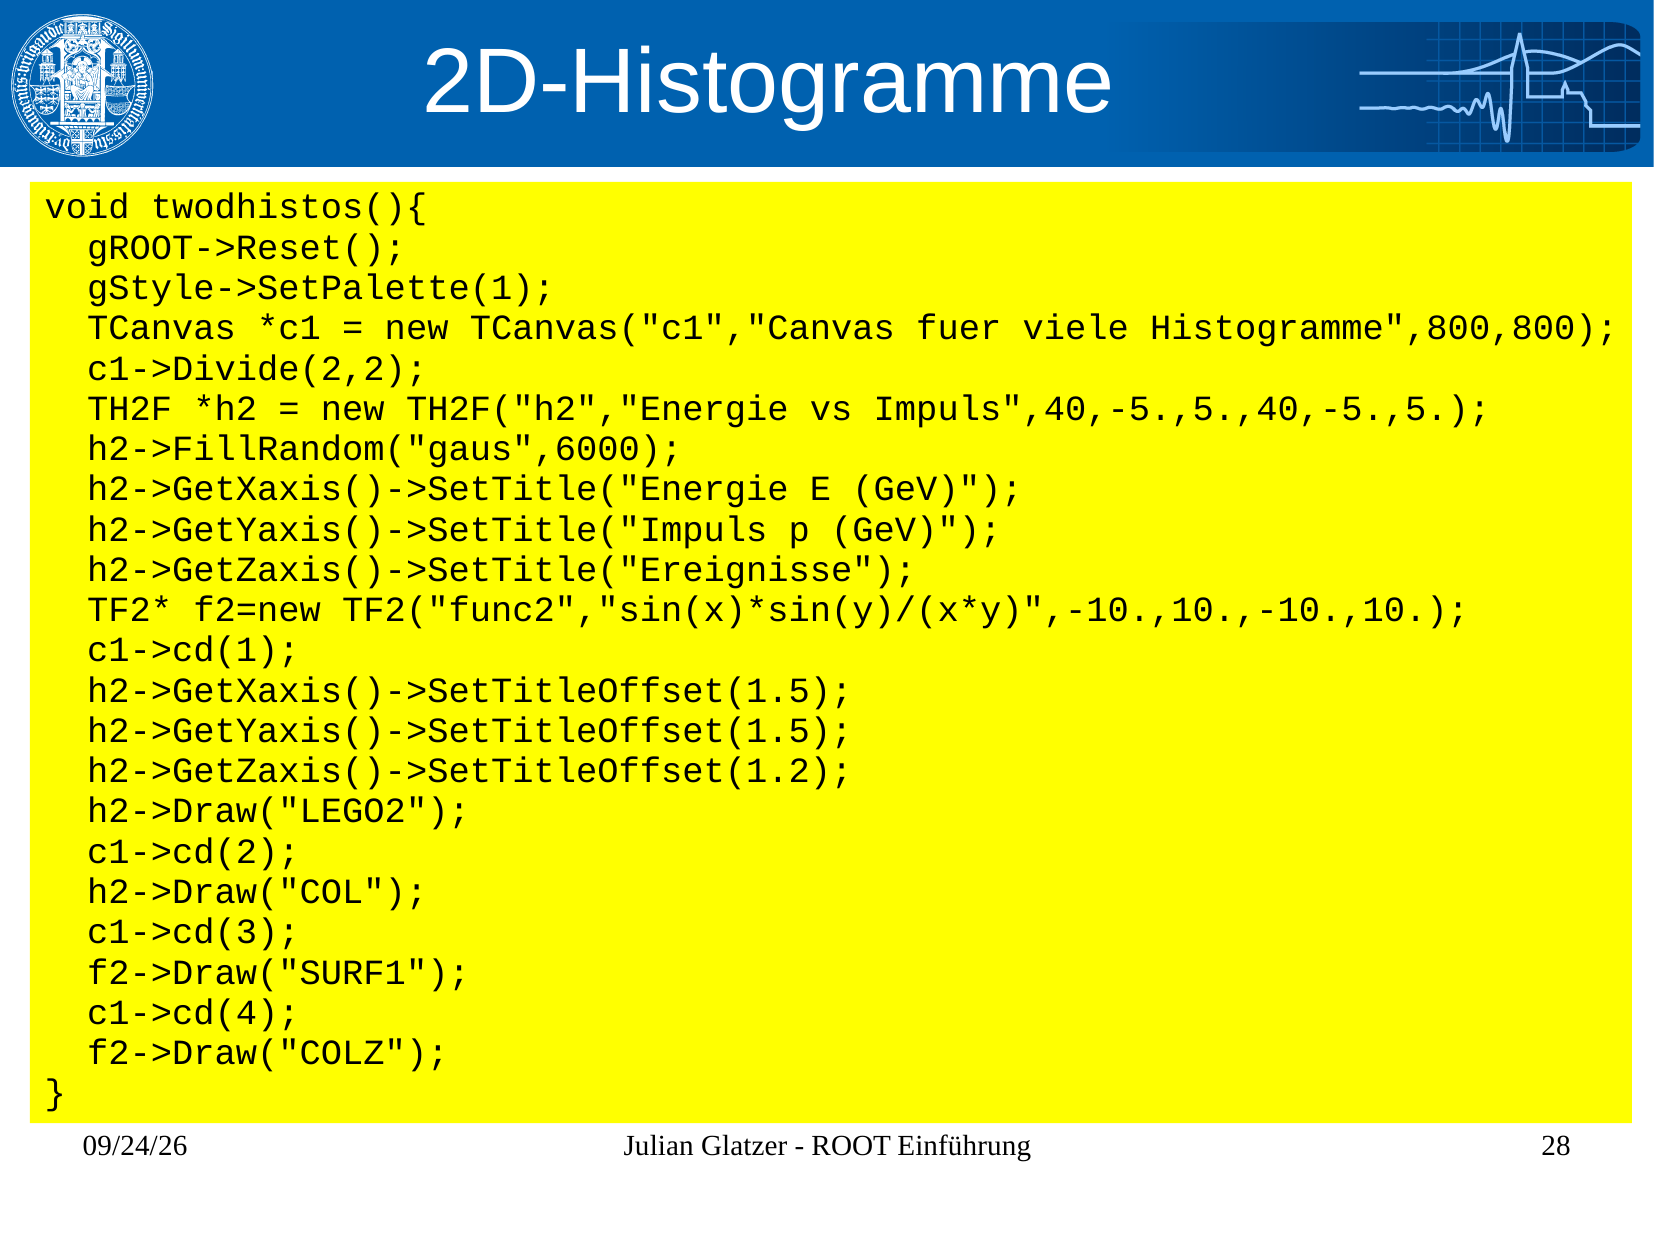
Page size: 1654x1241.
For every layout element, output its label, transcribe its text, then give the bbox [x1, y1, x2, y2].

title 2D-Histogramme [187, 19, 1351, 143]
text_box void twodhistos(){ gROOT->Reset(); gStyle->SetPalette(1); TCanvas *c1 = new TCanvas("c1","Canvas fuer viele Histogramme",800,800); c1->Divide(2,2); TH2F *h2 = new TH2F("h2","Energie vs Impuls",40,-5.,5.,40,-5.,5.); h2->FillRandom("gaus",6000); h2->GetXaxis()->SetTitle("Energie E (GeV)"); h2->GetYaxis()->SetTitle("Impuls p (GeV)"); h2->GetZaxis()->SetTitle("Ereignisse"); TF2* f2=new TF2("func2","sin(x)*sin(y)/(x*y)",-10.,10.,-10.,10.); c1->cd(1); h2->GetXaxis()->SetTitleOffset(1.5); h2->GetYaxis()->SetTitleOffset(1.5); h2->GetZaxis()->SetTitleOffset(1.2); h2->Draw("LEGO2"); c1->cd(2); h2->Draw("COL"); c1->cd(3); f2->Draw("SURF1"); c1->cd(4); f2->Draw("COLZ"); } [29, 181, 1632, 1124]
picture [0, 0, 1654, 167]
